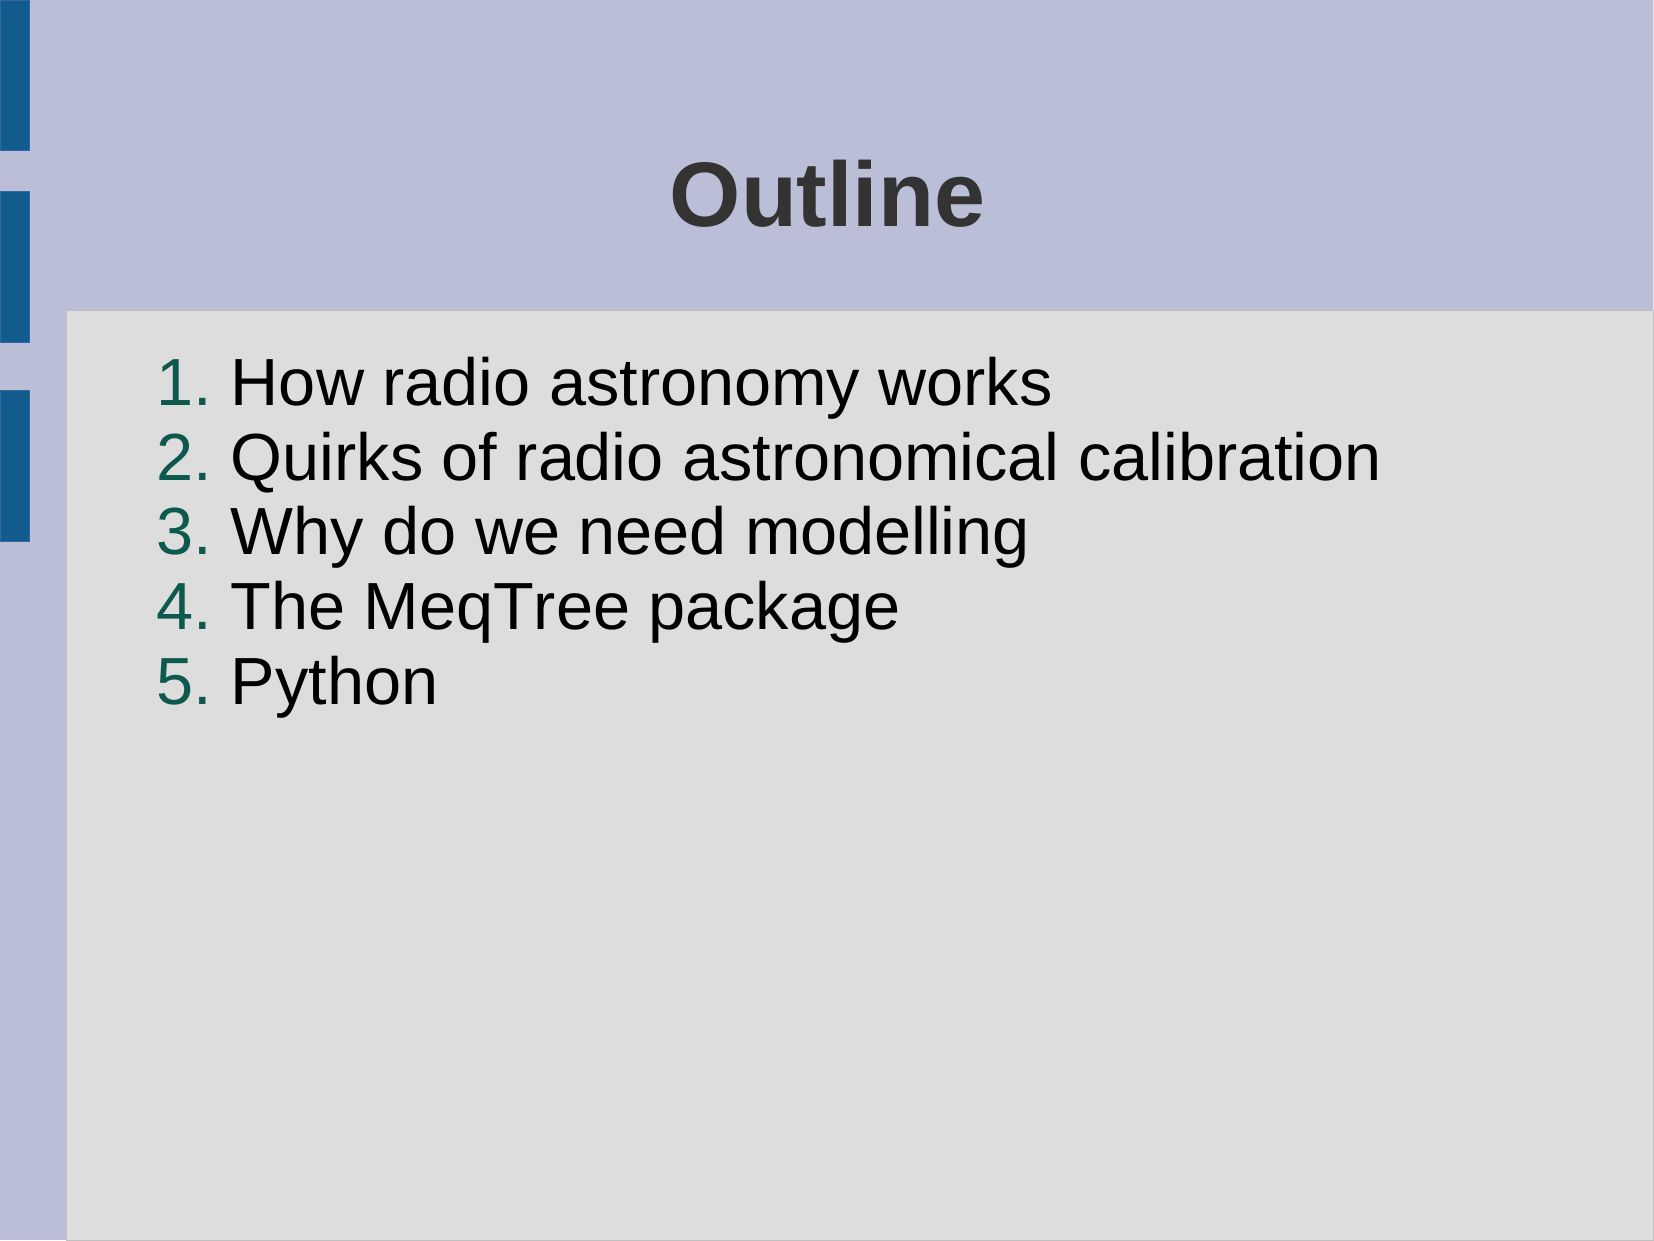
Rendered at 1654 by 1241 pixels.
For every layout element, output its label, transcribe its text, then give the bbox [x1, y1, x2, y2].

title Outline [121, 91, 1534, 299]
list How radio astronomy works Quirks of radio astronomical calibration Why do we need modelling The MeqTree package Python [121, 344, 1534, 1127]
